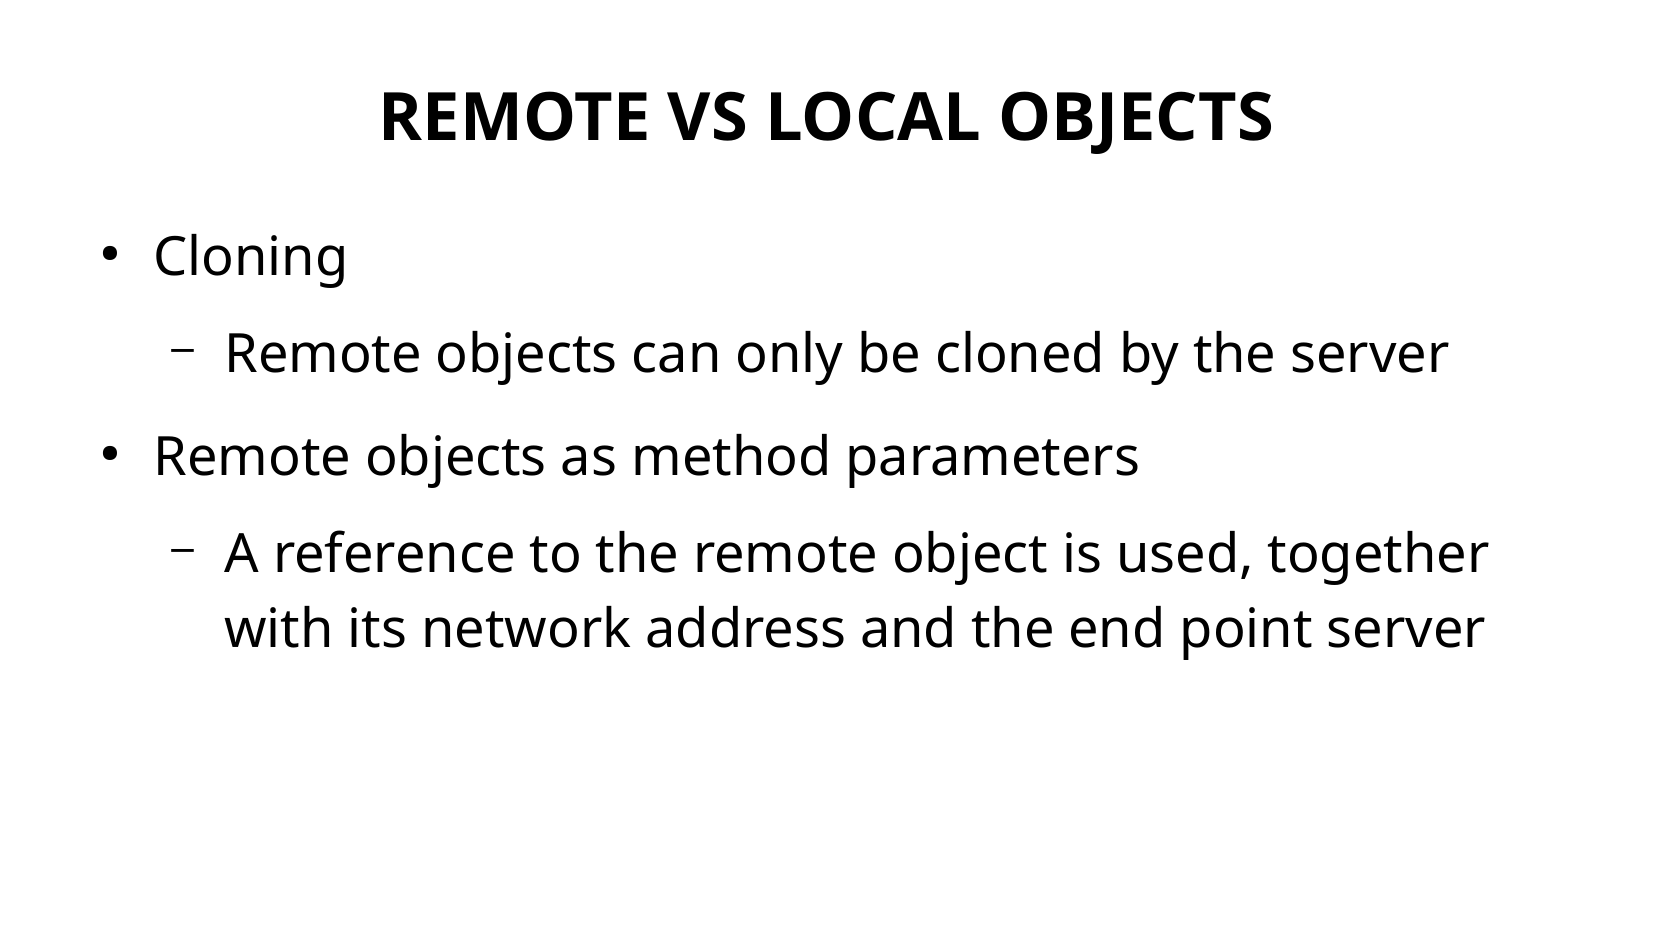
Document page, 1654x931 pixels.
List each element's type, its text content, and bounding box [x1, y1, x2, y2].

list Cloning Remote objects can only be cloned by the server Remote objects as method parameters A reference to the remote object is used, together with its network address and the end point server [82, 217, 1571, 757]
title REMOTE VS LOCAL OBJECTS [82, 36, 1571, 193]
